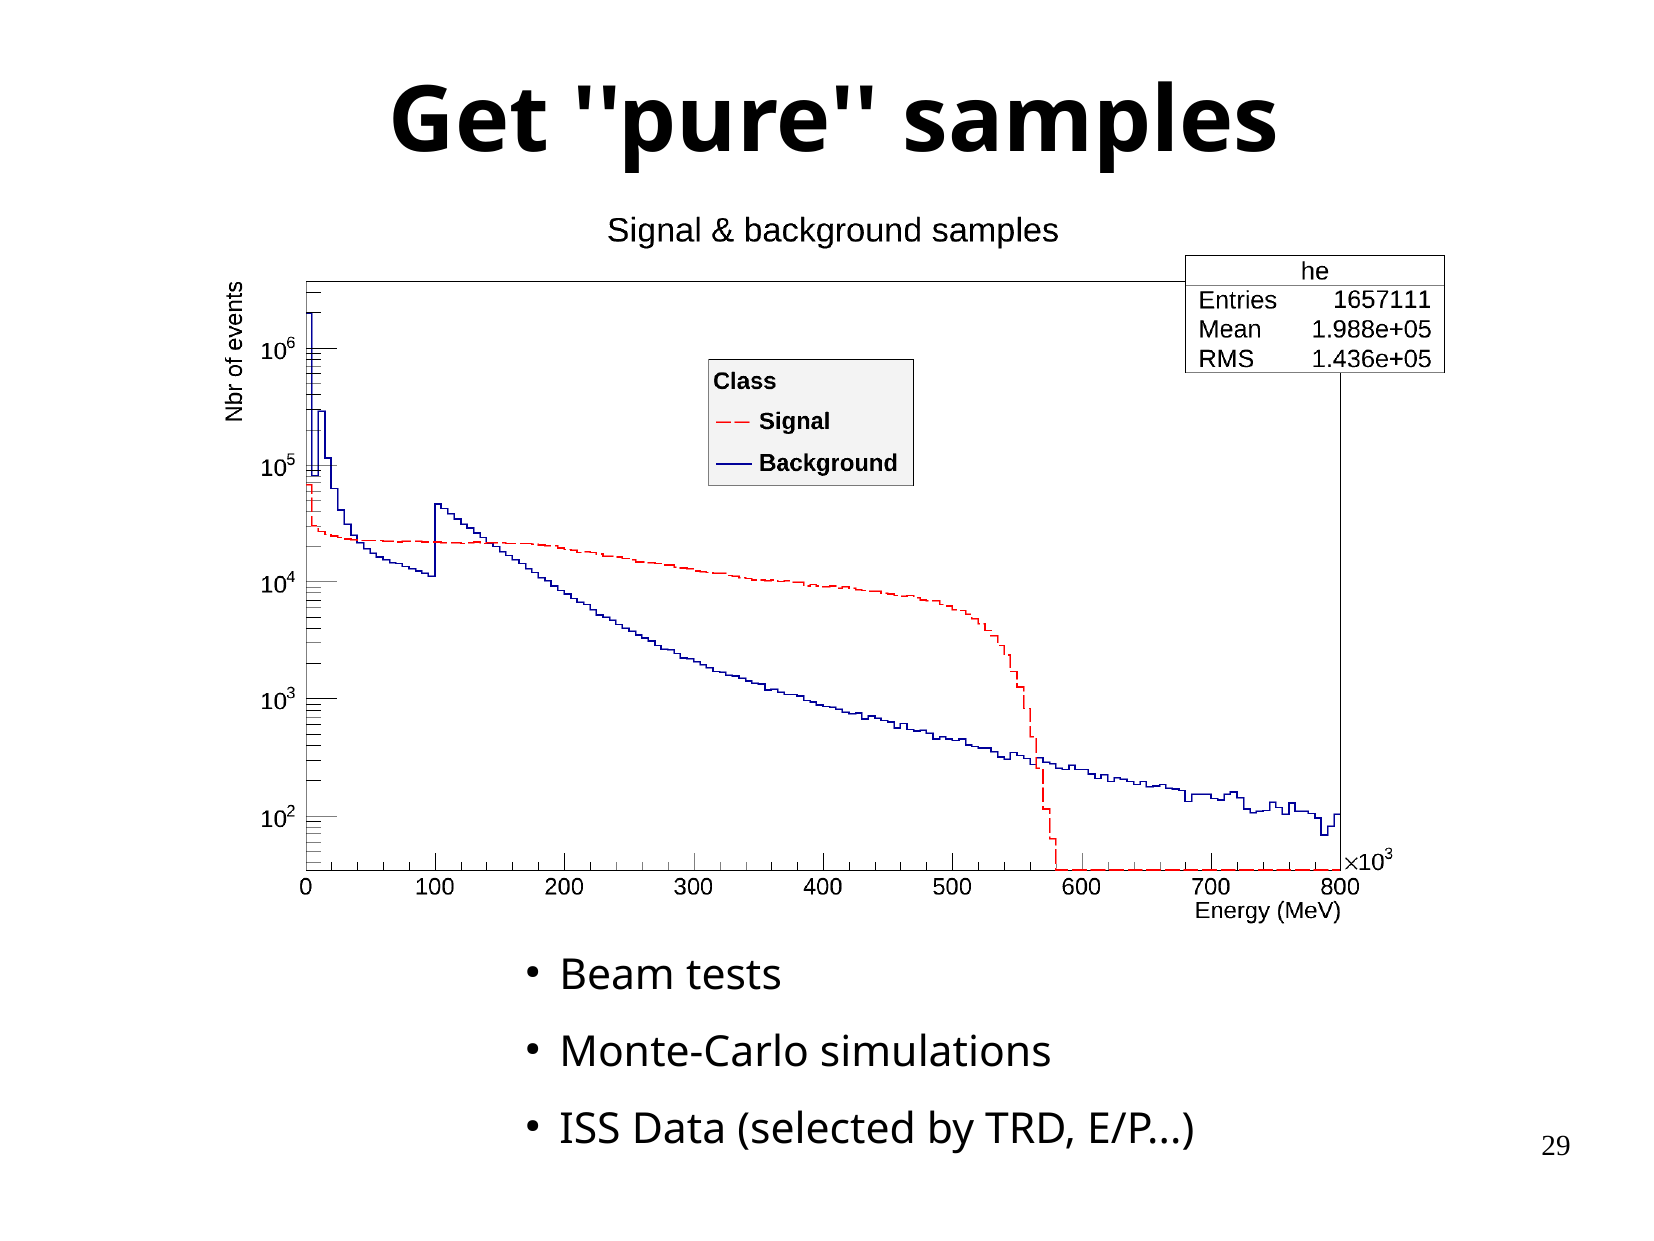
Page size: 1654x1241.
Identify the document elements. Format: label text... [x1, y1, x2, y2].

list Beam tests Monte-Carlo simulations ISS Data (selected by TRD, E/P...) [514, 944, 1235, 1160]
picture [176, 207, 1470, 944]
title Get ''pure'' samples [39, 46, 1630, 185]
